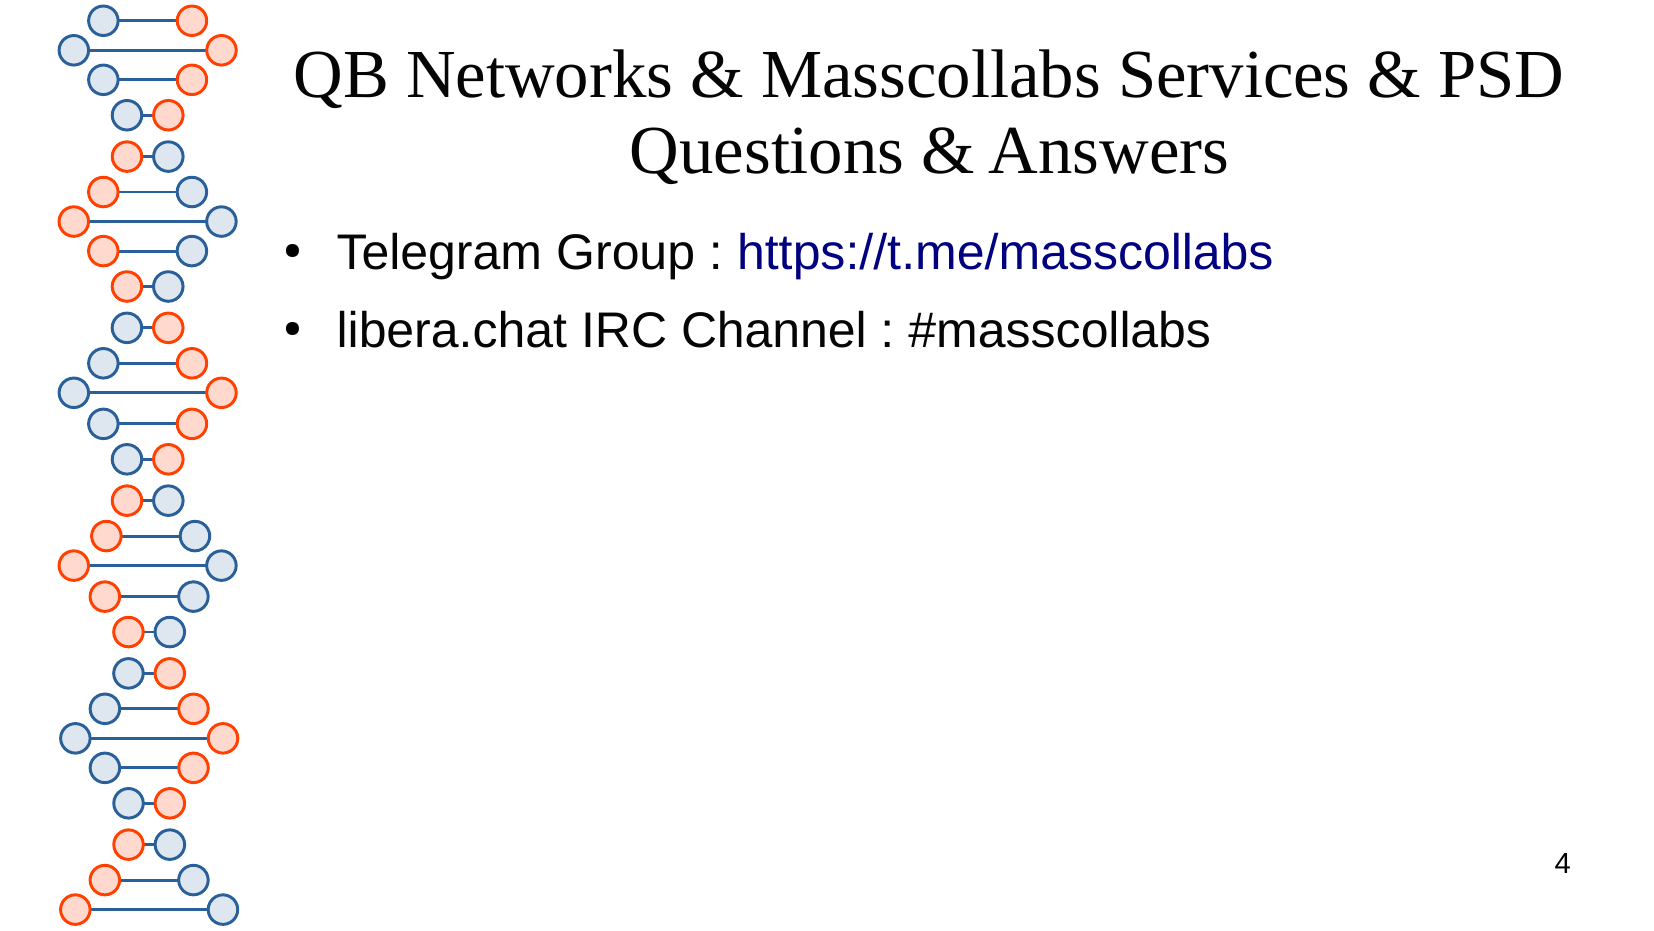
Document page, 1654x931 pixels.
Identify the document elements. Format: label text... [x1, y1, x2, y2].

list Telegram Group : https://t.me/masscollabs libera.chat IRC Channel : #masscollabs [265, 224, 1595, 764]
title QB Networks & Masscollabs Services & PSD Questions & Answers [265, 35, 1595, 189]
